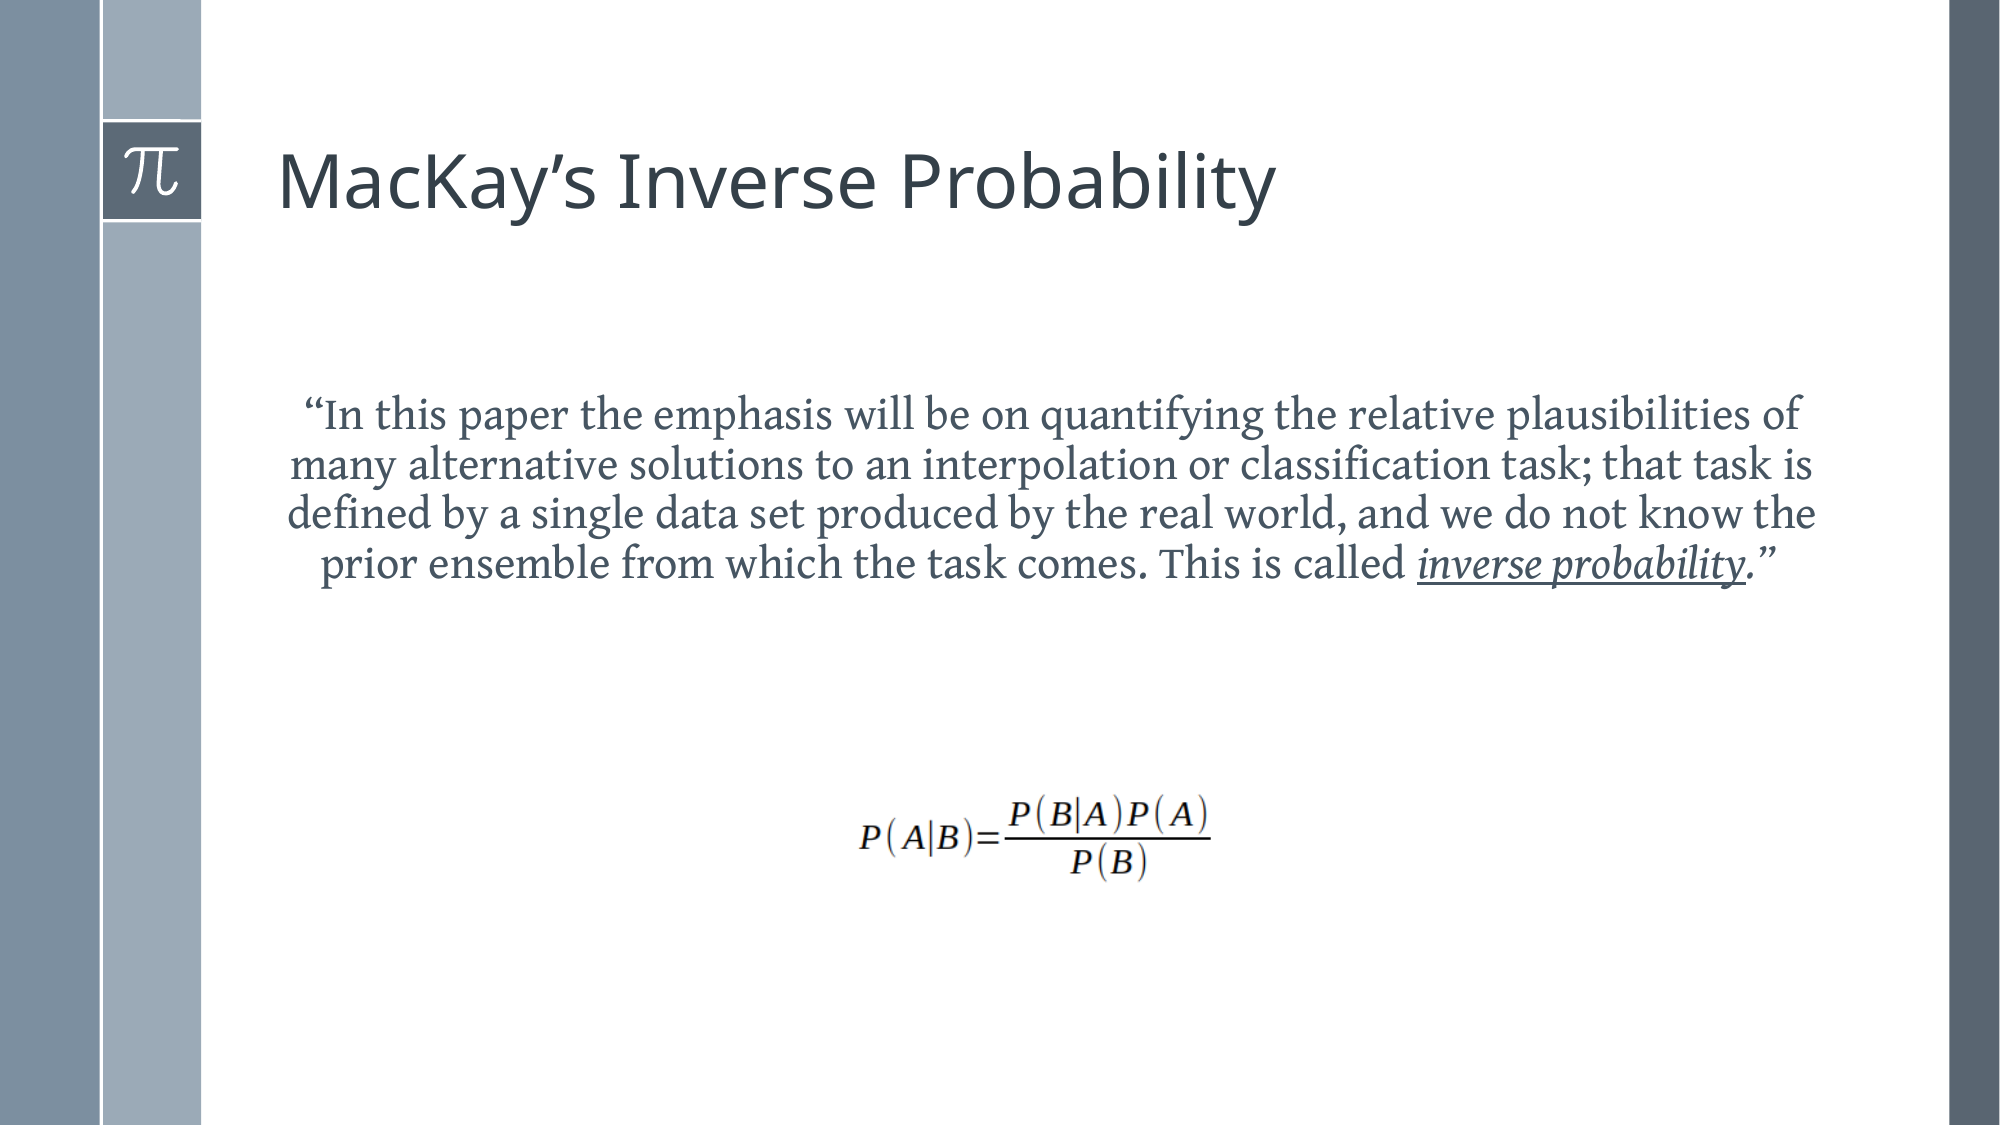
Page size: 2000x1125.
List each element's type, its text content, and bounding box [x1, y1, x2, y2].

text_box “In this paper the emphasis will be on quantifying the relative plausibilities of many alternative solutions to an interpolation or classification task; that task is defined by a single data set produced by the real world, and we do not know the prior ensemble from which the task comes. This is called inverse probability.” [261, 262, 1845, 1013]
text_box MacKay’s Inverse Probability [261, 29, 1867, 233]
picture [840, 774, 1256, 916]
